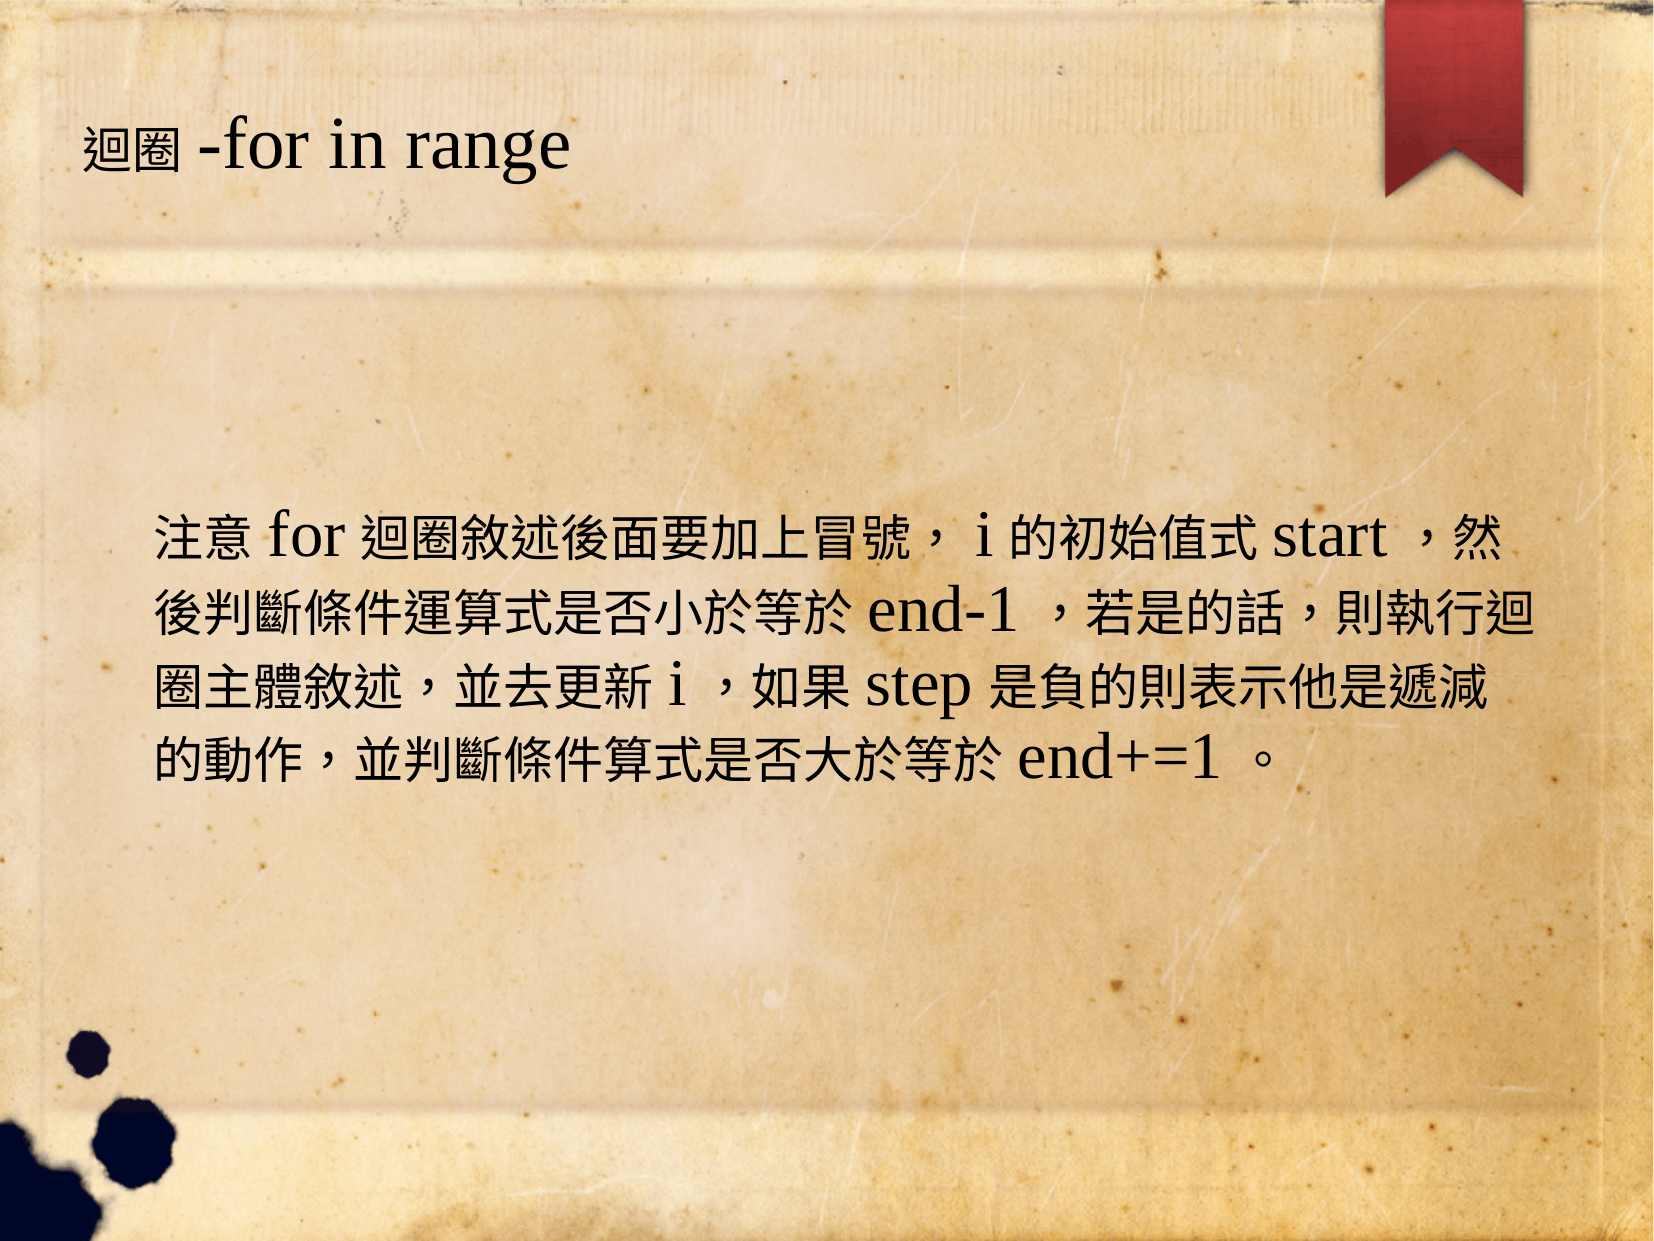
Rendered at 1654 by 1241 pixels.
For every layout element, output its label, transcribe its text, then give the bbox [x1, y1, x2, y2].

title 迴圈-for in range [82, 49, 1347, 237]
picture [0, 0, 1654, 1241]
list 注意for迴圈敘述後面要加上冒號，i的初始值式start，然後判斷條件運算式是否小於等於end-1，若是的話，則執行迴圈主體敘述，並去更新i，如果step是負的則表示他是遞減的動作，並判斷條件算式是否大於等於end+=1。 [82, 290, 1538, 1010]
